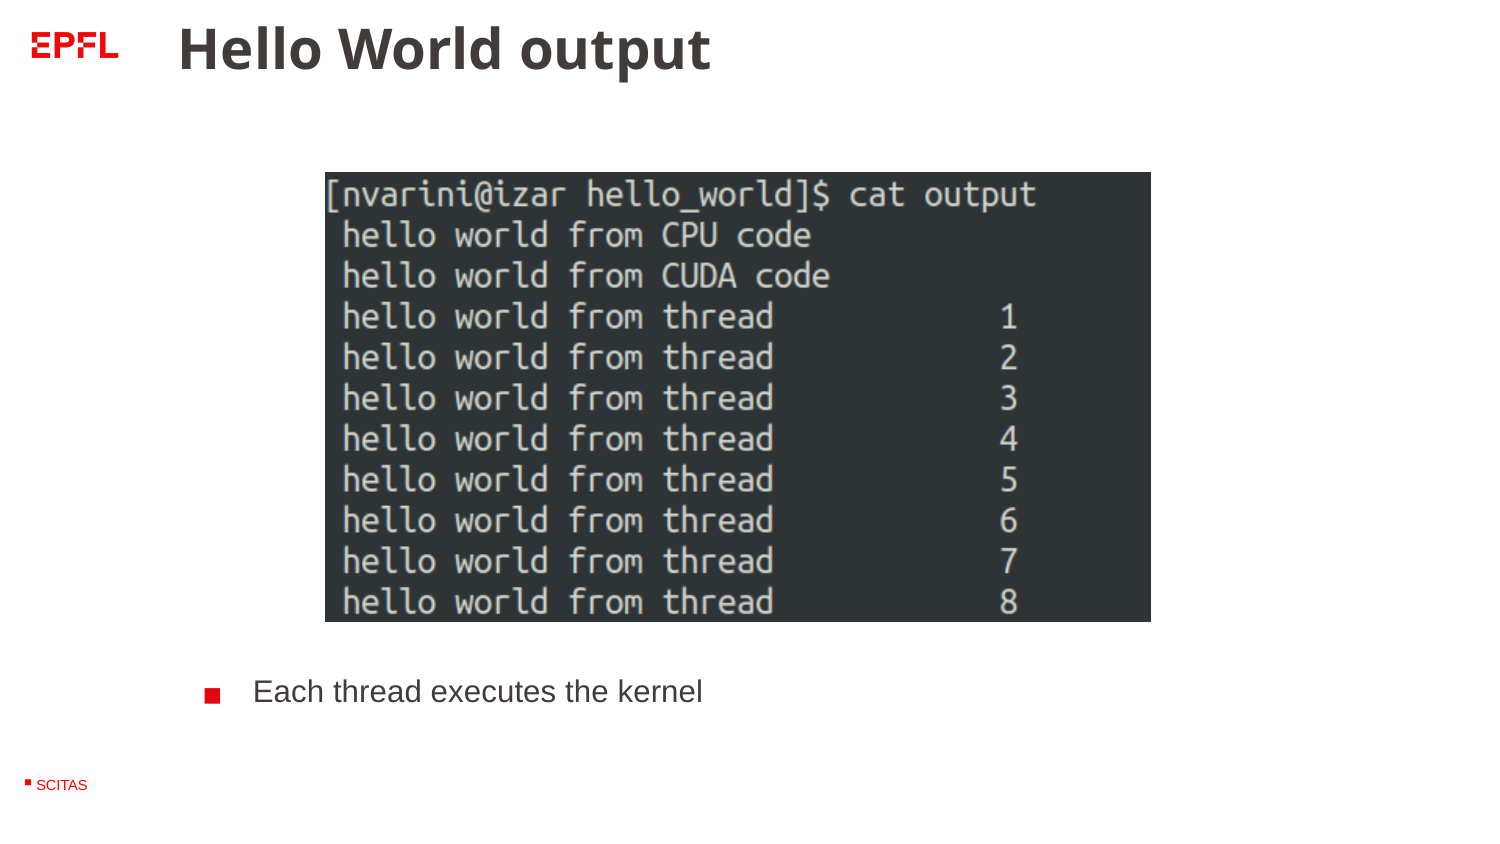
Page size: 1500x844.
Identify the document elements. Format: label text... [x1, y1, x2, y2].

picture [21, 21, 129, 69]
list Each thread executes the kernel [148, 667, 1416, 844]
title Hello World output [148, 21, 1416, 198]
picture [325, 172, 1151, 622]
